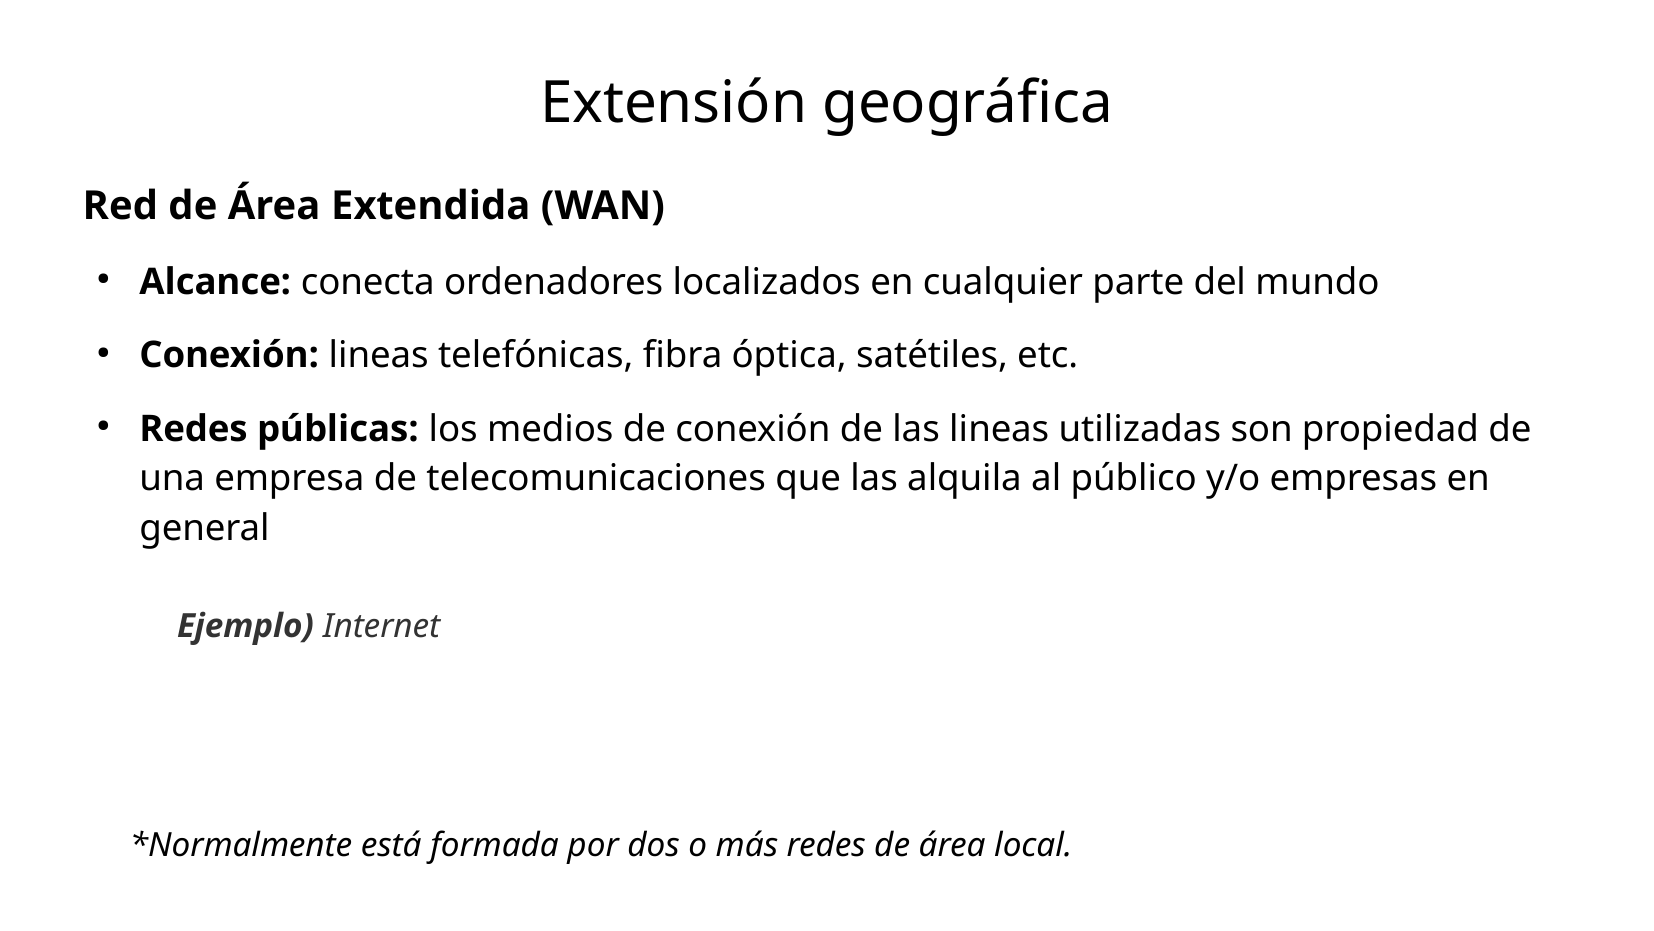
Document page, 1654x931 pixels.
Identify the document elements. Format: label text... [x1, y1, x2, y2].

list Red de Área Extendida (WAN) Alcance: conecta ordenadores localizados en cualquier parte del mundo Conexión: lineas telefónicas, fibra óptica, satétiles, etc. Redes públicas: los medios de conexión de las lineas utilizadas son propiedad de una empresa de telecomunicaciones que las alquila al público y/o empresas en general Ejemplo) Internet *Normalmente está formada por dos o más redes de área local. [82, 177, 1565, 875]
title Extensión geográfica [82, 29, 1571, 170]
